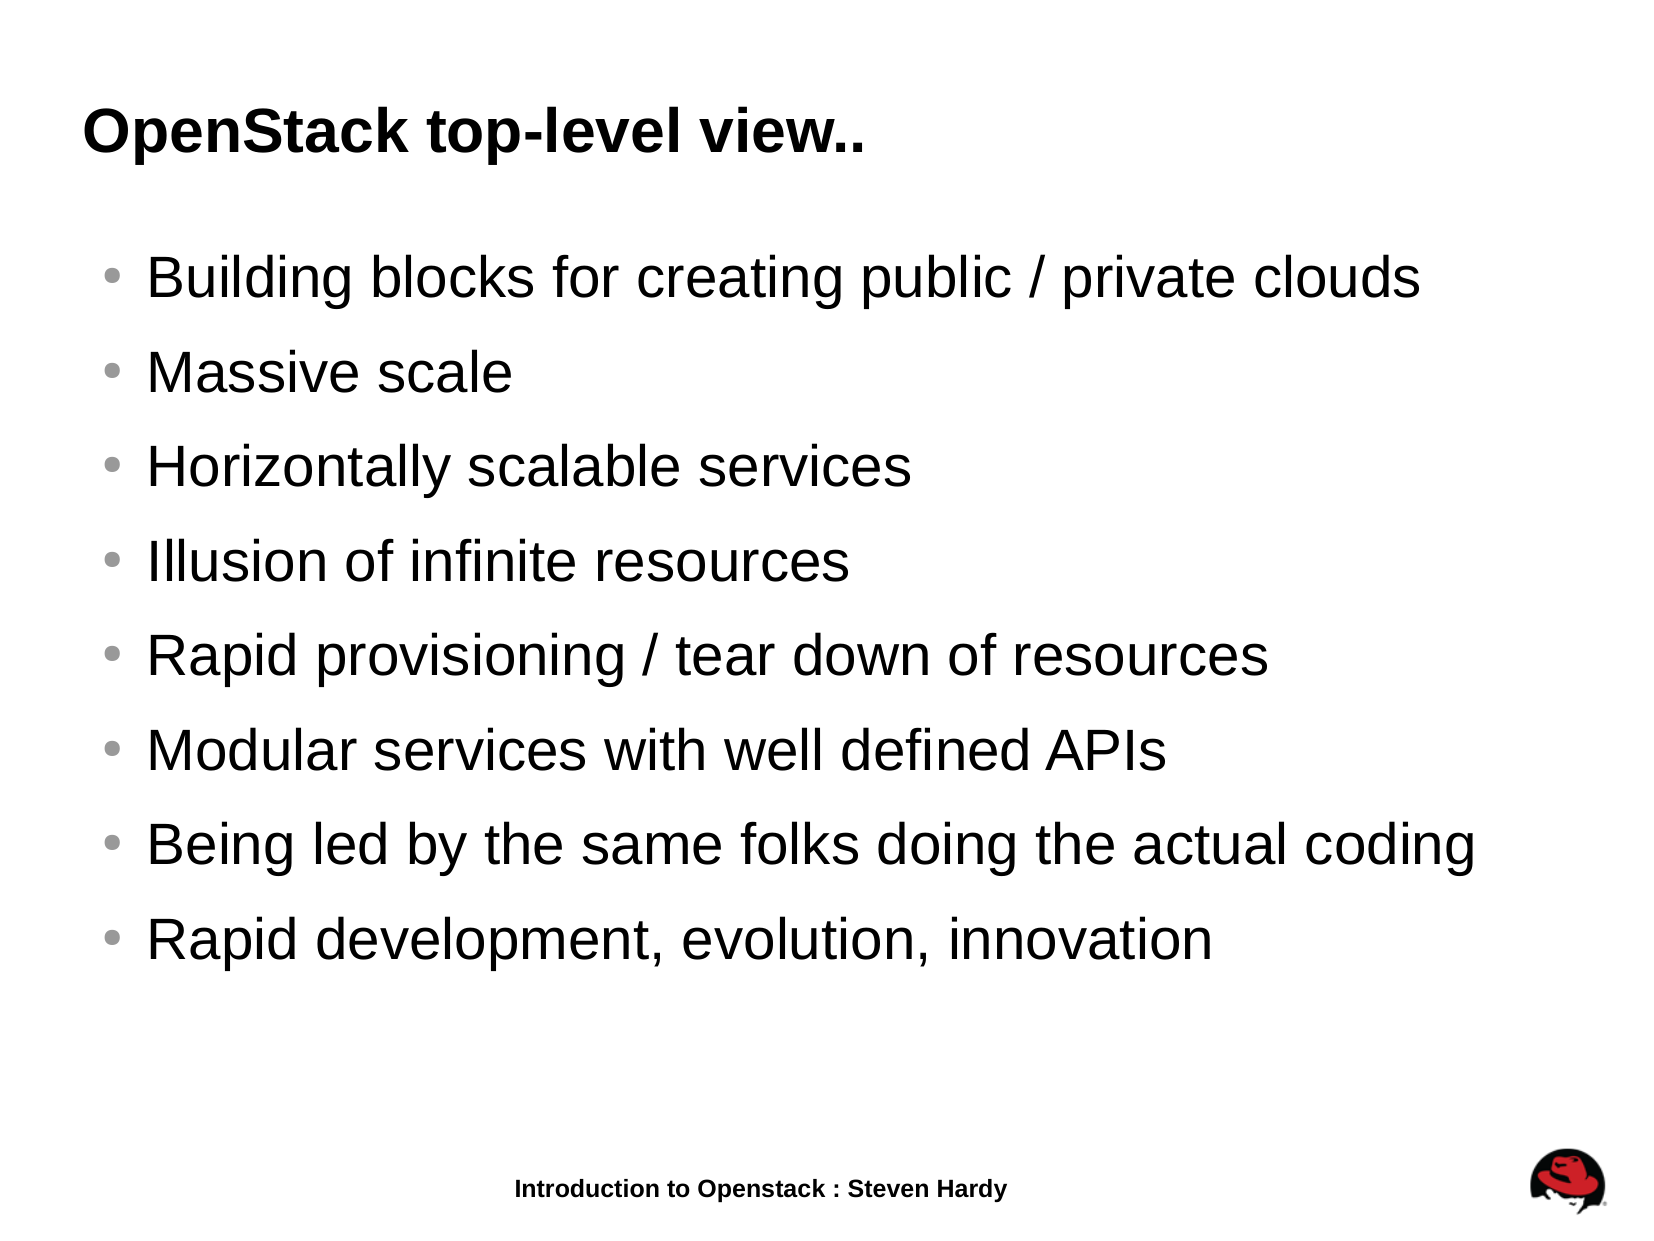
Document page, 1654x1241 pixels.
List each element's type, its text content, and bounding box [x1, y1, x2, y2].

title OpenStack top-level view.. [82, 37, 1571, 226]
list Building blocks for creating public / private clouds Massive scale Horizontally scalable services Illusion of infinite resources Rapid provisioning / tear down of resources Modular services with well defined APIs Being led by the same folks doing the actual coding Rapid development, evolution, innovation [86, 244, 1576, 1039]
picture [1529, 1146, 1613, 1224]
